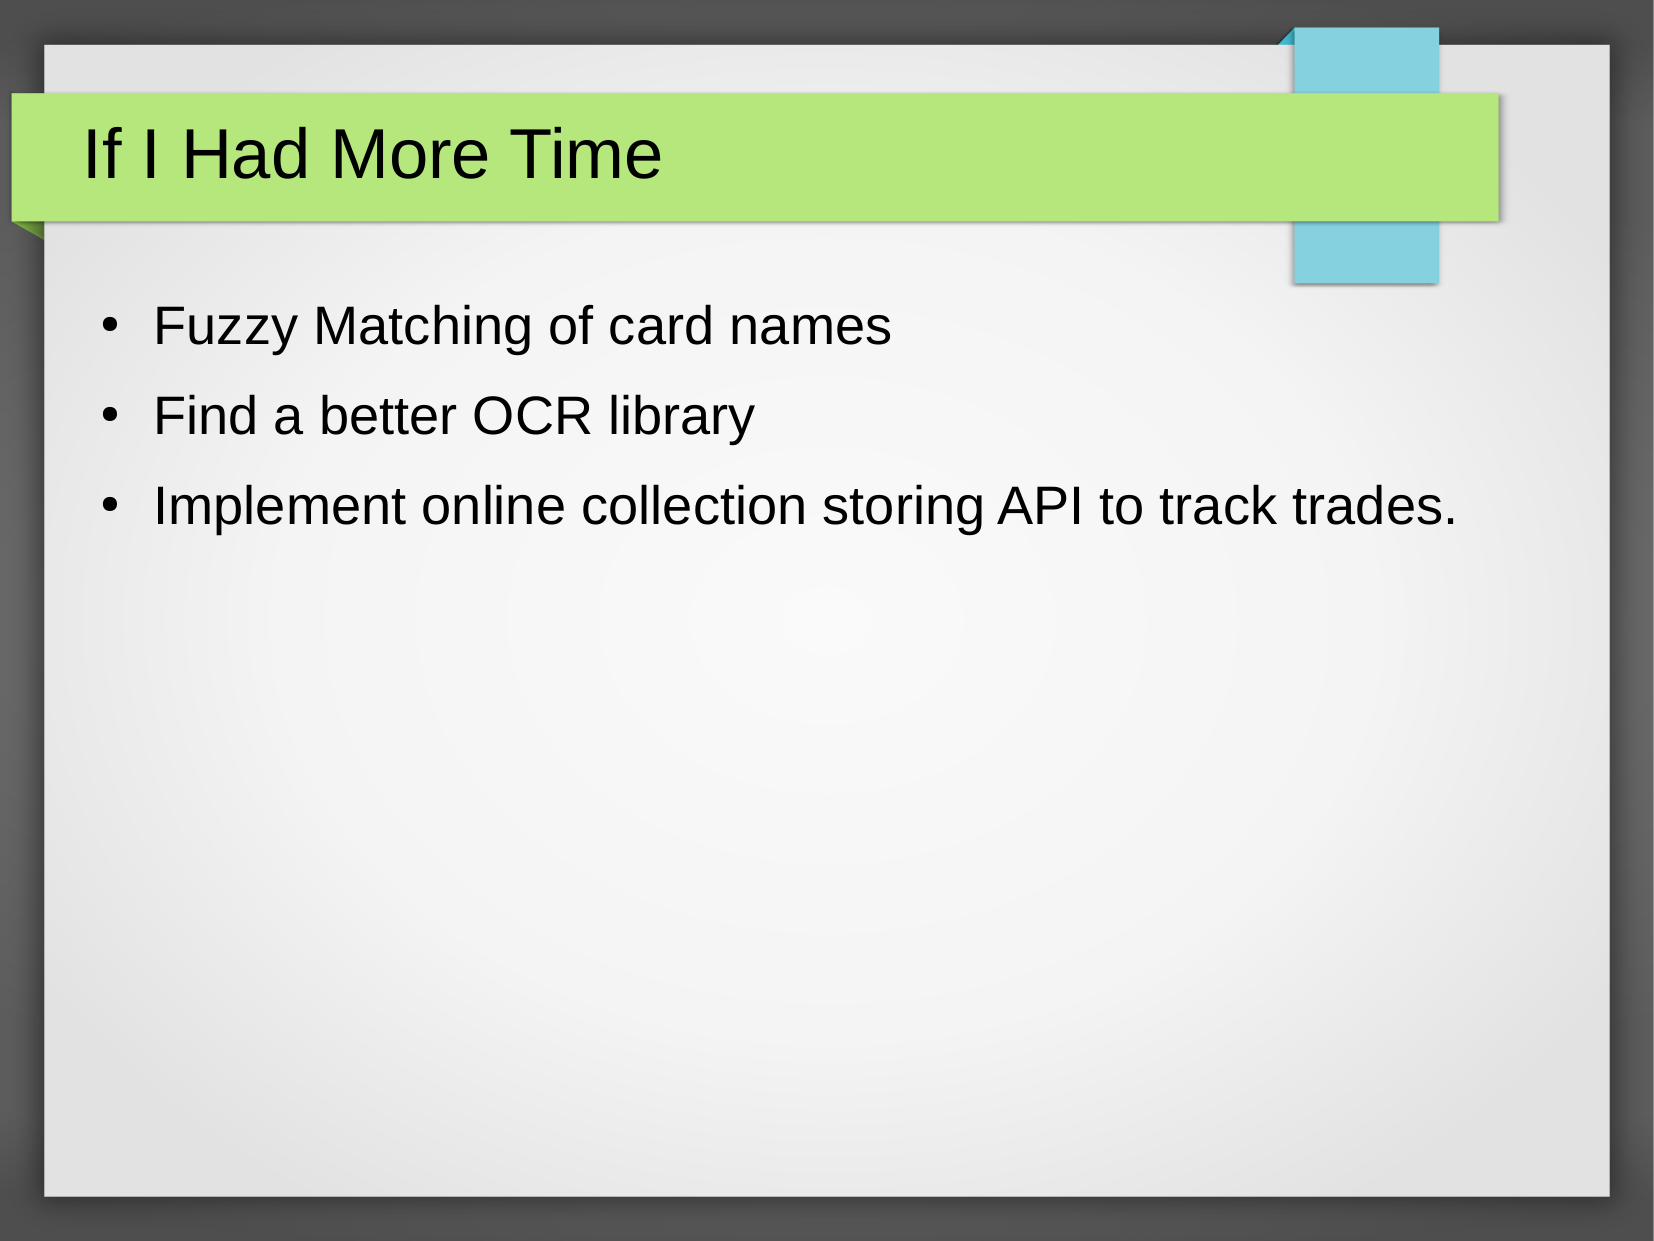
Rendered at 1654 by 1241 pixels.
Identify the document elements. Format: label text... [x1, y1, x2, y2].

picture [0, 0, 1654, 1241]
list Fuzzy Matching of card names Find a better OCR library Implement online collection storing API to track trades. [82, 295, 1571, 1015]
title If I Had More Time [82, 94, 1264, 213]
